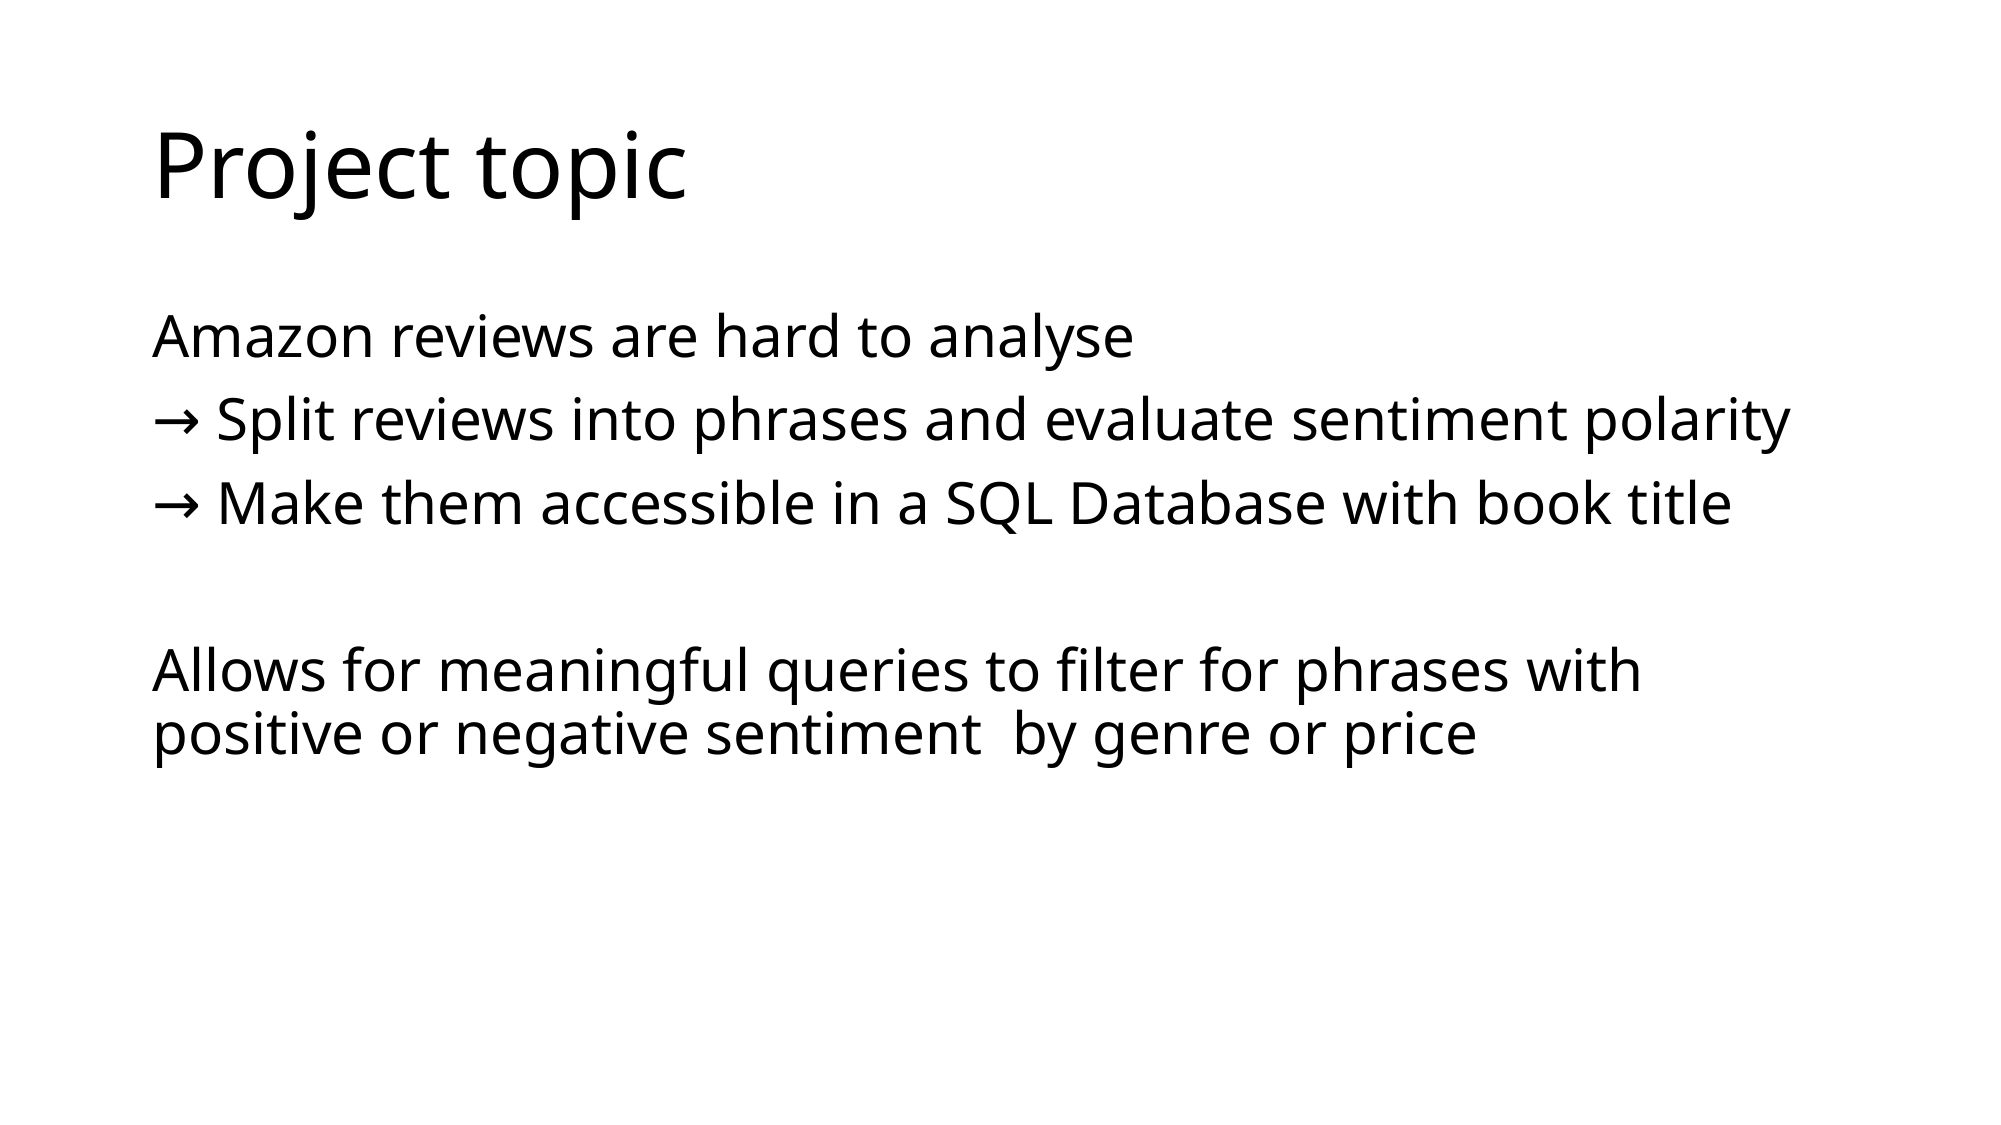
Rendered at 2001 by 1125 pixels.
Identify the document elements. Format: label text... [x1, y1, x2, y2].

list Amazon reviews are hard to analyse → Split reviews into phrases and evaluate sentiment polarity → Make them accessible in a SQL Database with book title Allows for meaningful queries to filter for phrases with positive or negative sentiment by genre or price [137, 299, 1863, 1014]
title Project topic [137, 59, 1863, 278]
